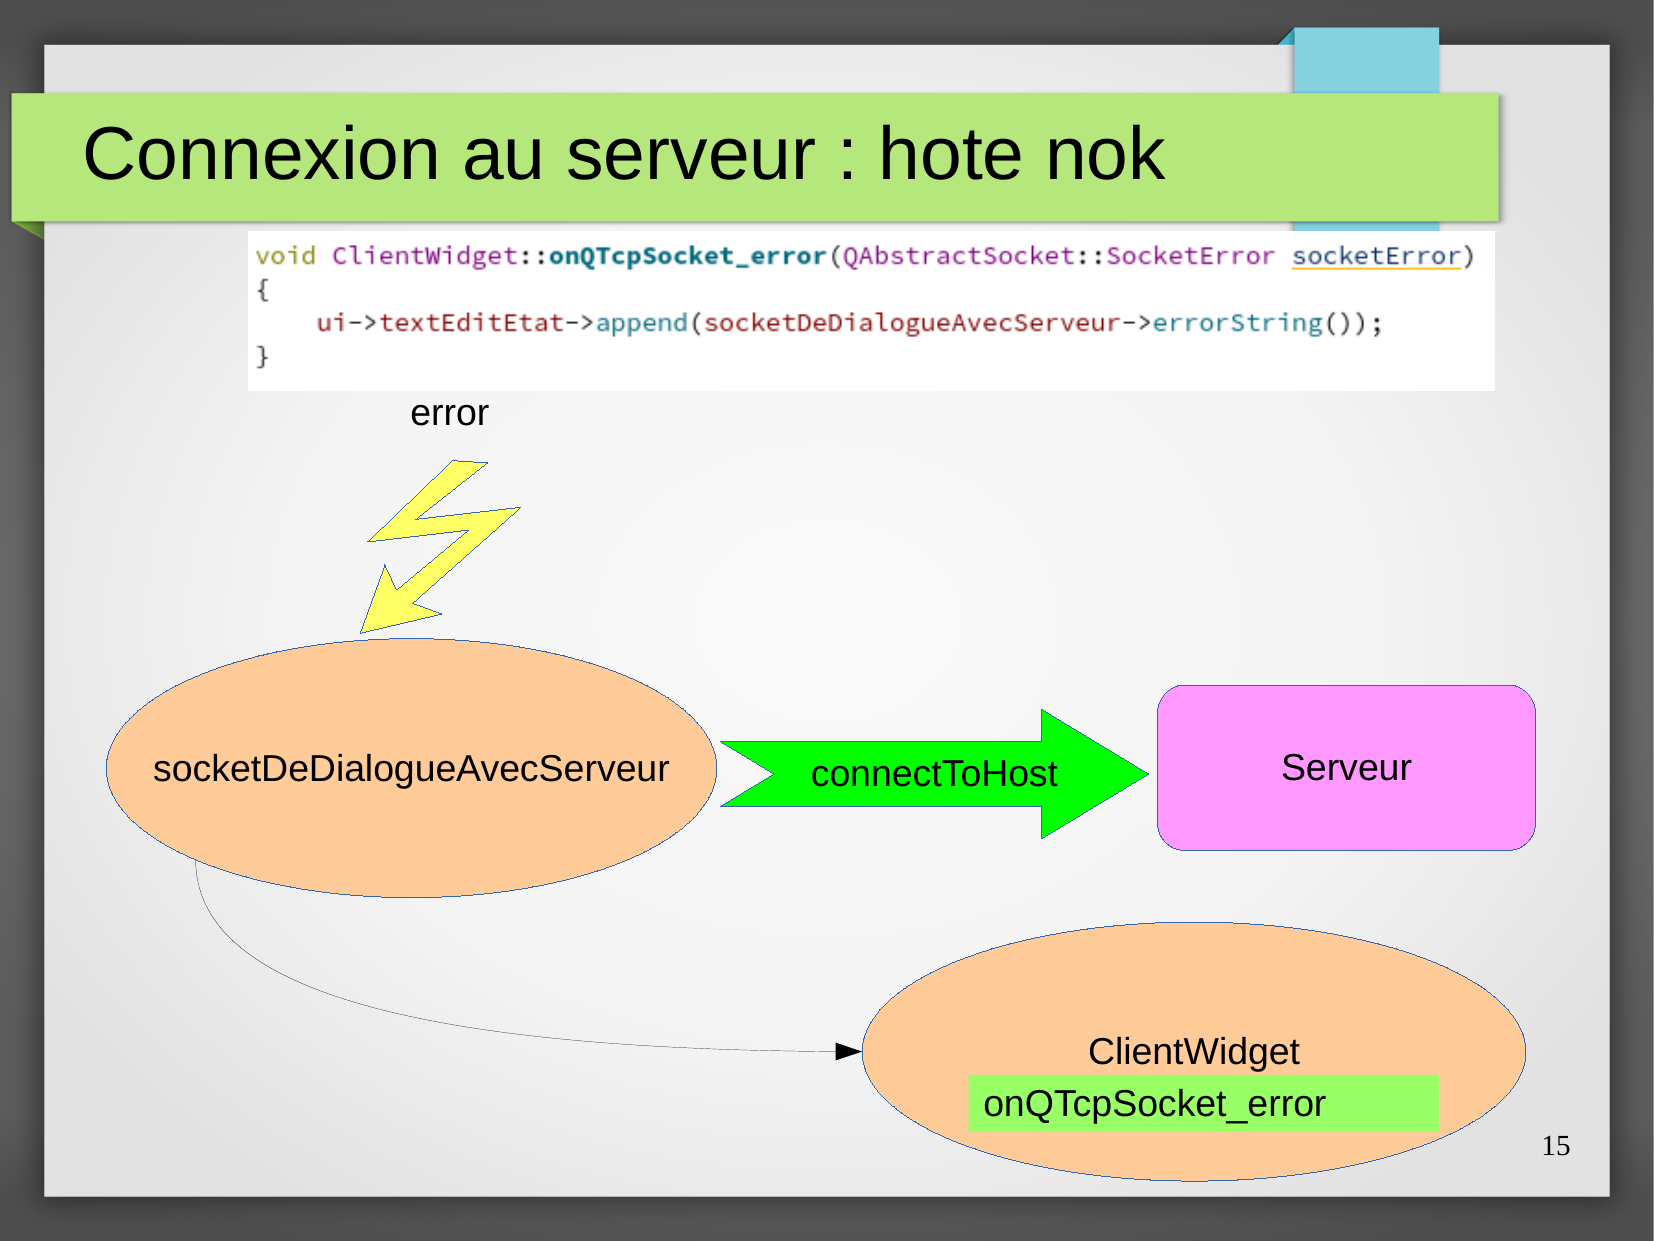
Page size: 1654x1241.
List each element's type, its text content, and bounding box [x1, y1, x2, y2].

text_box [360, 460, 521, 634]
text_box connectToHost [720, 709, 1149, 839]
text_box Serveur [1157, 685, 1536, 851]
text_box error [395, 391, 621, 449]
picture [0, 0, 1654, 1241]
text_box onQTcpSocket_error [968, 1074, 1439, 1132]
text_box ClientWidget [862, 922, 1526, 1182]
text_box socketDeDialogueAvecServeur [106, 638, 717, 898]
title Connexion au serveur : hote nok [82, 94, 1477, 213]
